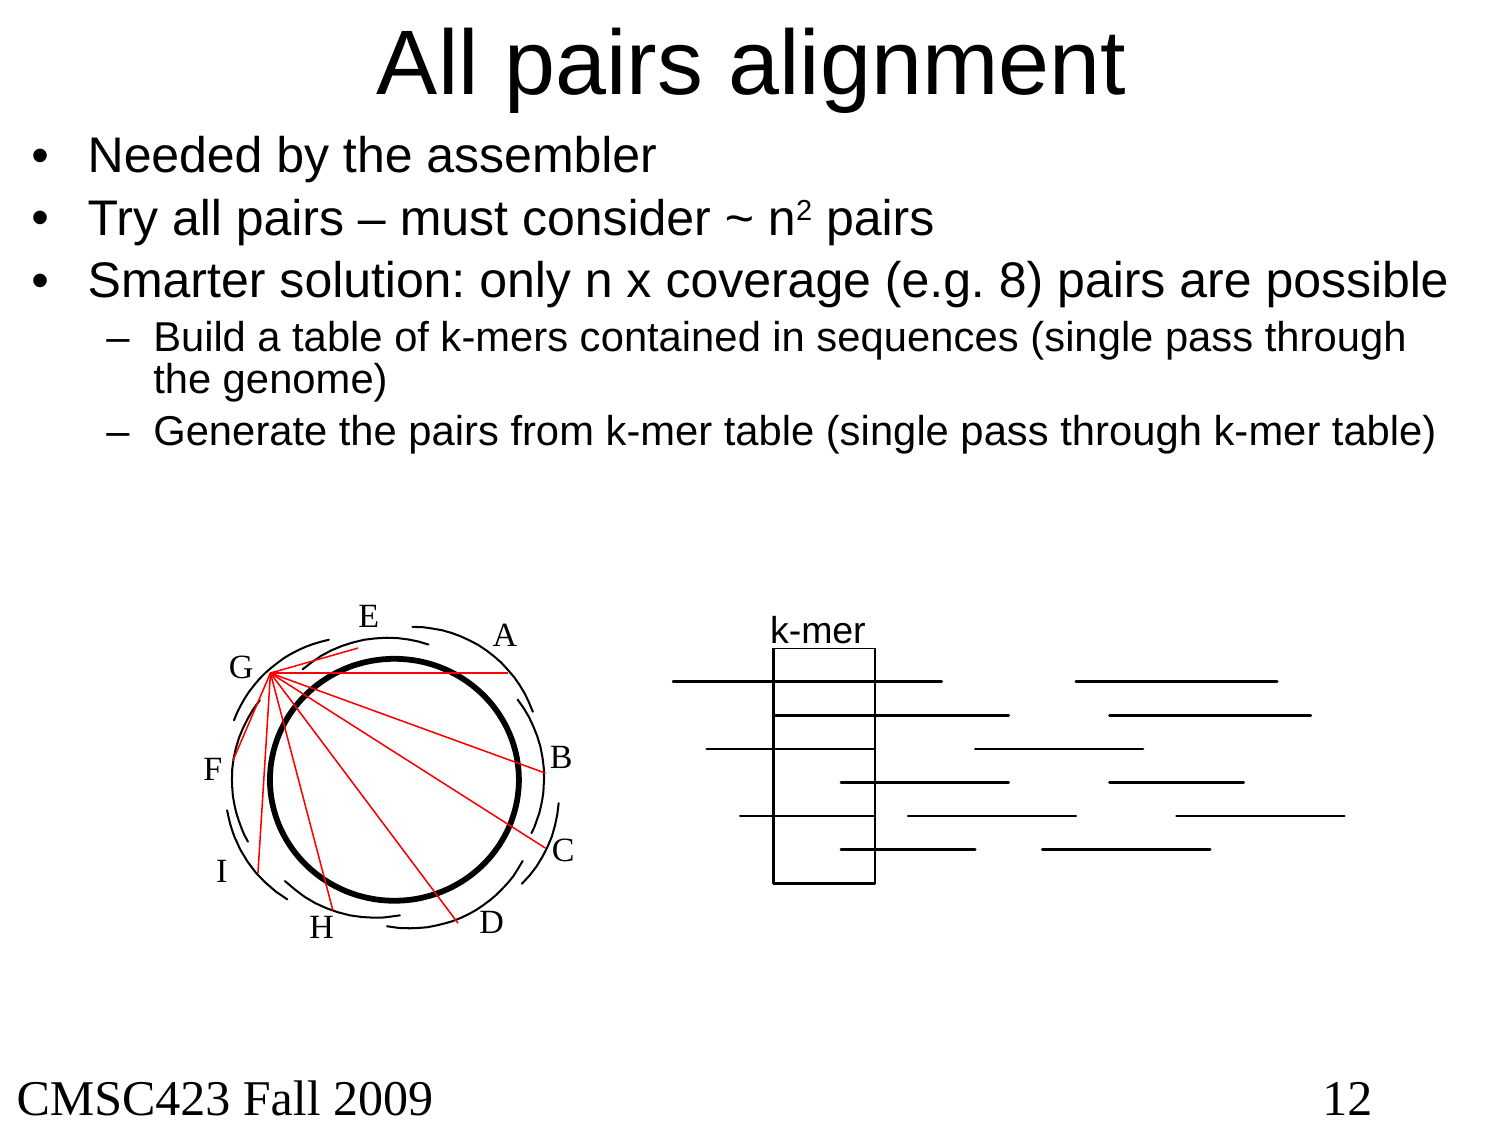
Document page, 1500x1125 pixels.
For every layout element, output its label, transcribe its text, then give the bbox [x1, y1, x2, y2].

chart [670, 648, 1351, 886]
chart [182, 586, 608, 974]
text_box k-mer [755, 598, 881, 659]
title All pairs alignment [19, 2, 1485, 123]
list Needed by the assembler Try all pairs – must consider ~ n2 pairs Smarter solution: only n x coverage (e.g. 8) pairs are possible Build a table of k-mers contained in sequences (single pass through the genome) Generate the pairs from k-mer table (single pass through k-mer table) [16, 124, 1485, 1087]
